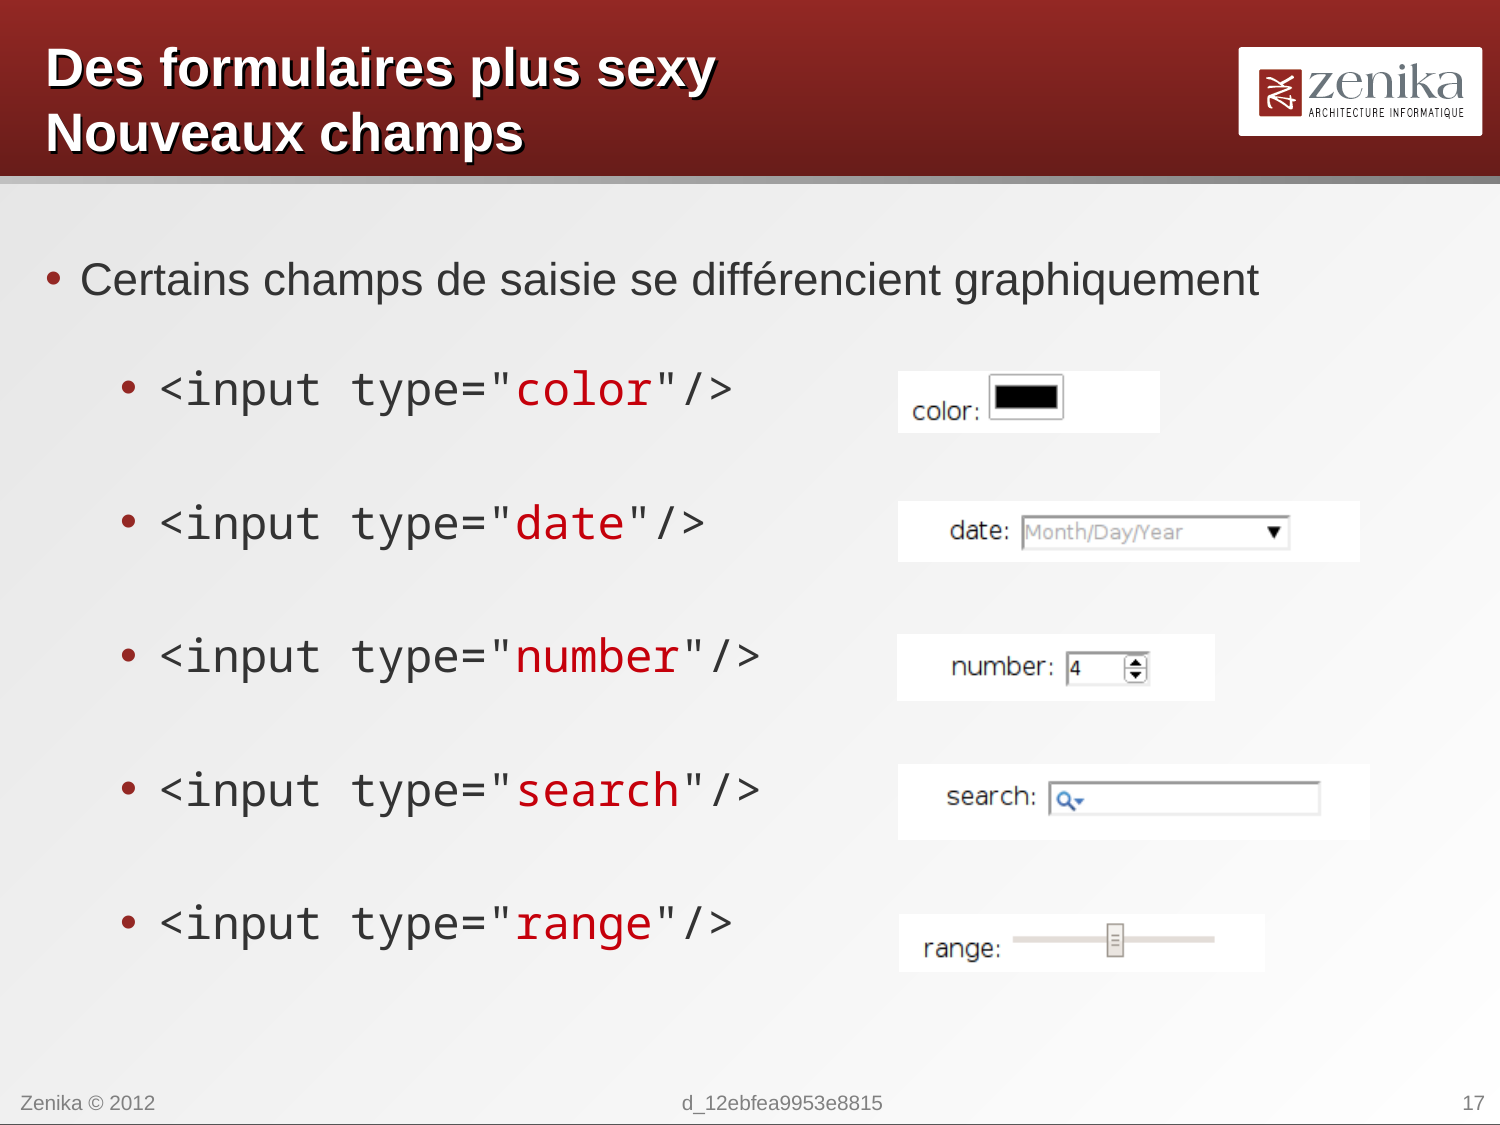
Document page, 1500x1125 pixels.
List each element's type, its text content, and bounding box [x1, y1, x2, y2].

list Certains champs de saisie se différencient graphiquement <input type="color"/> <input type="date"/> <input type="number"/> <input type="search"/> <input type="range"/> [45, 249, 1385, 1079]
picture [899, 914, 1265, 972]
picture [898, 501, 1360, 562]
picture [898, 371, 1160, 433]
picture [897, 634, 1215, 701]
picture [898, 764, 1370, 841]
picture [1257, 58, 1464, 125]
title Des formulaires plus sexy Nouveaux champs [45, 15, 1155, 180]
